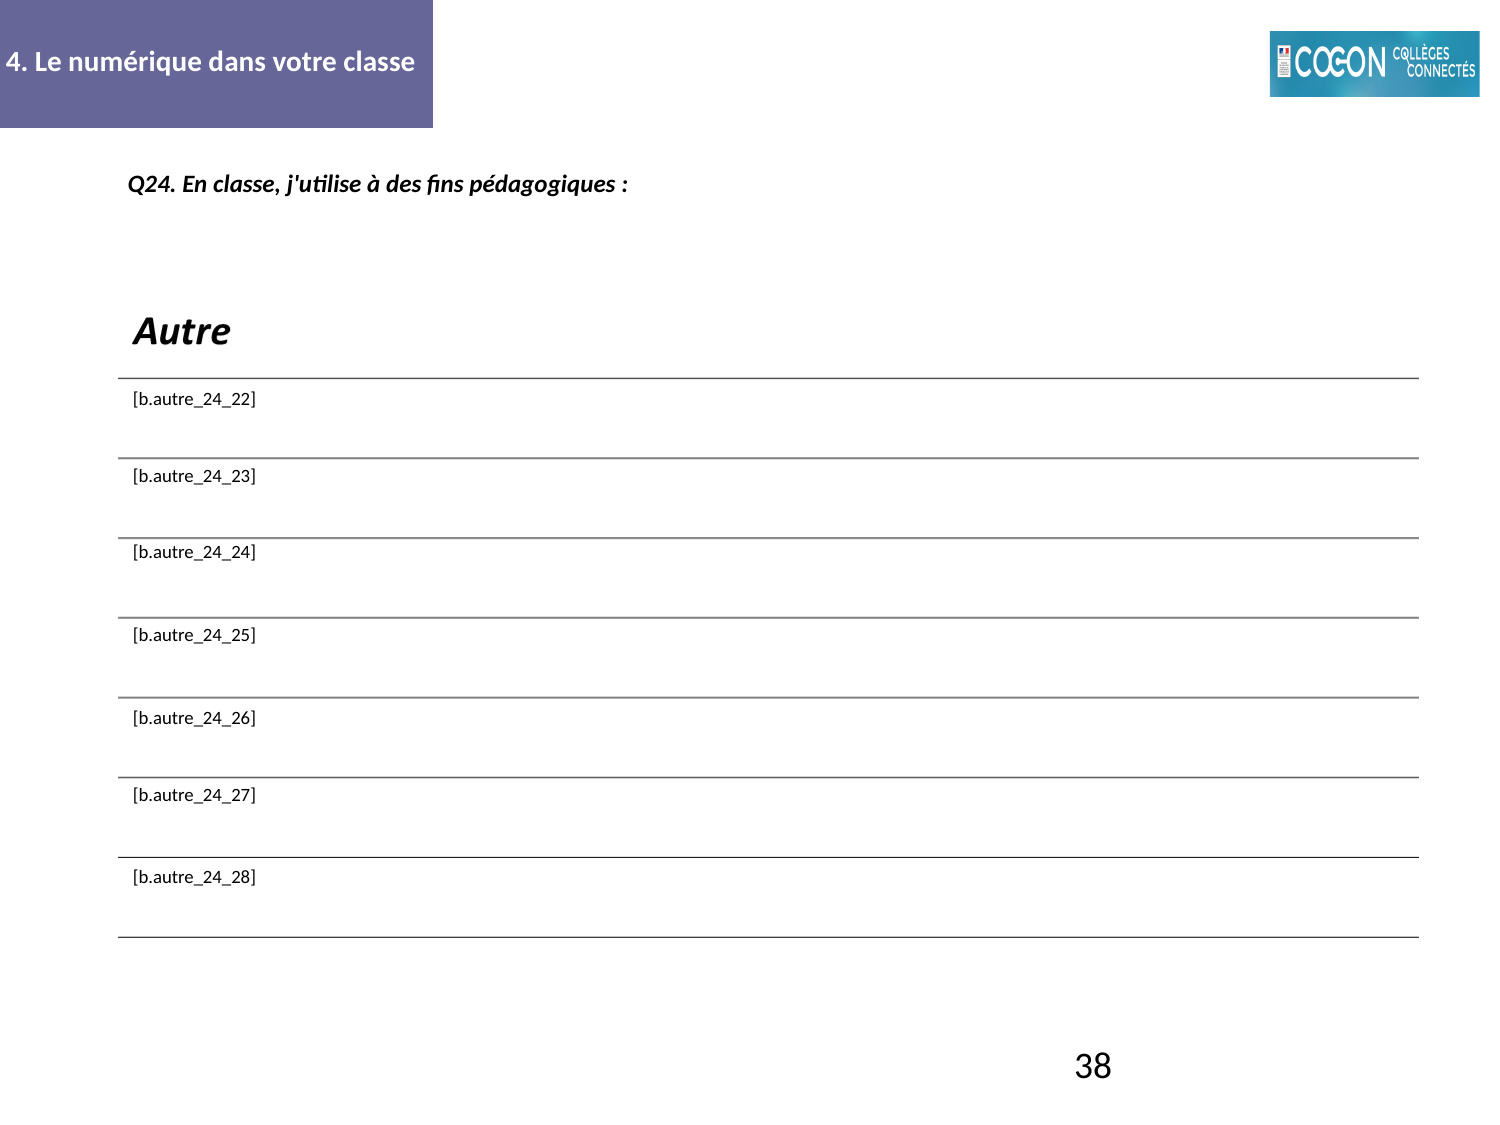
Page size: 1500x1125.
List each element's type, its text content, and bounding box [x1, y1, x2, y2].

text_box [b.autre_24_23] [118, 460, 1419, 537]
text_box [b.autre_24_28] [118, 862, 1419, 940]
text_box [b.autre_24_27] [118, 779, 1419, 857]
text_box [b.autre_24_25] [118, 620, 1419, 697]
text_box <numéro> [1059, 1042, 1397, 1103]
text_box [b.autre_24_22] [118, 383, 1419, 460]
picture [108, 292, 1419, 939]
text_box 4. Le numérique dans votre classe [0, 0, 433, 128]
picture [1269, 31, 1480, 97]
text_box [b.autre_24_24] [118, 537, 1419, 615]
text_box [b.autre_24_26] [118, 702, 1419, 779]
text_box Q24. En classe, j'utilise à des fins pédagogiques : [112, 166, 1407, 209]
